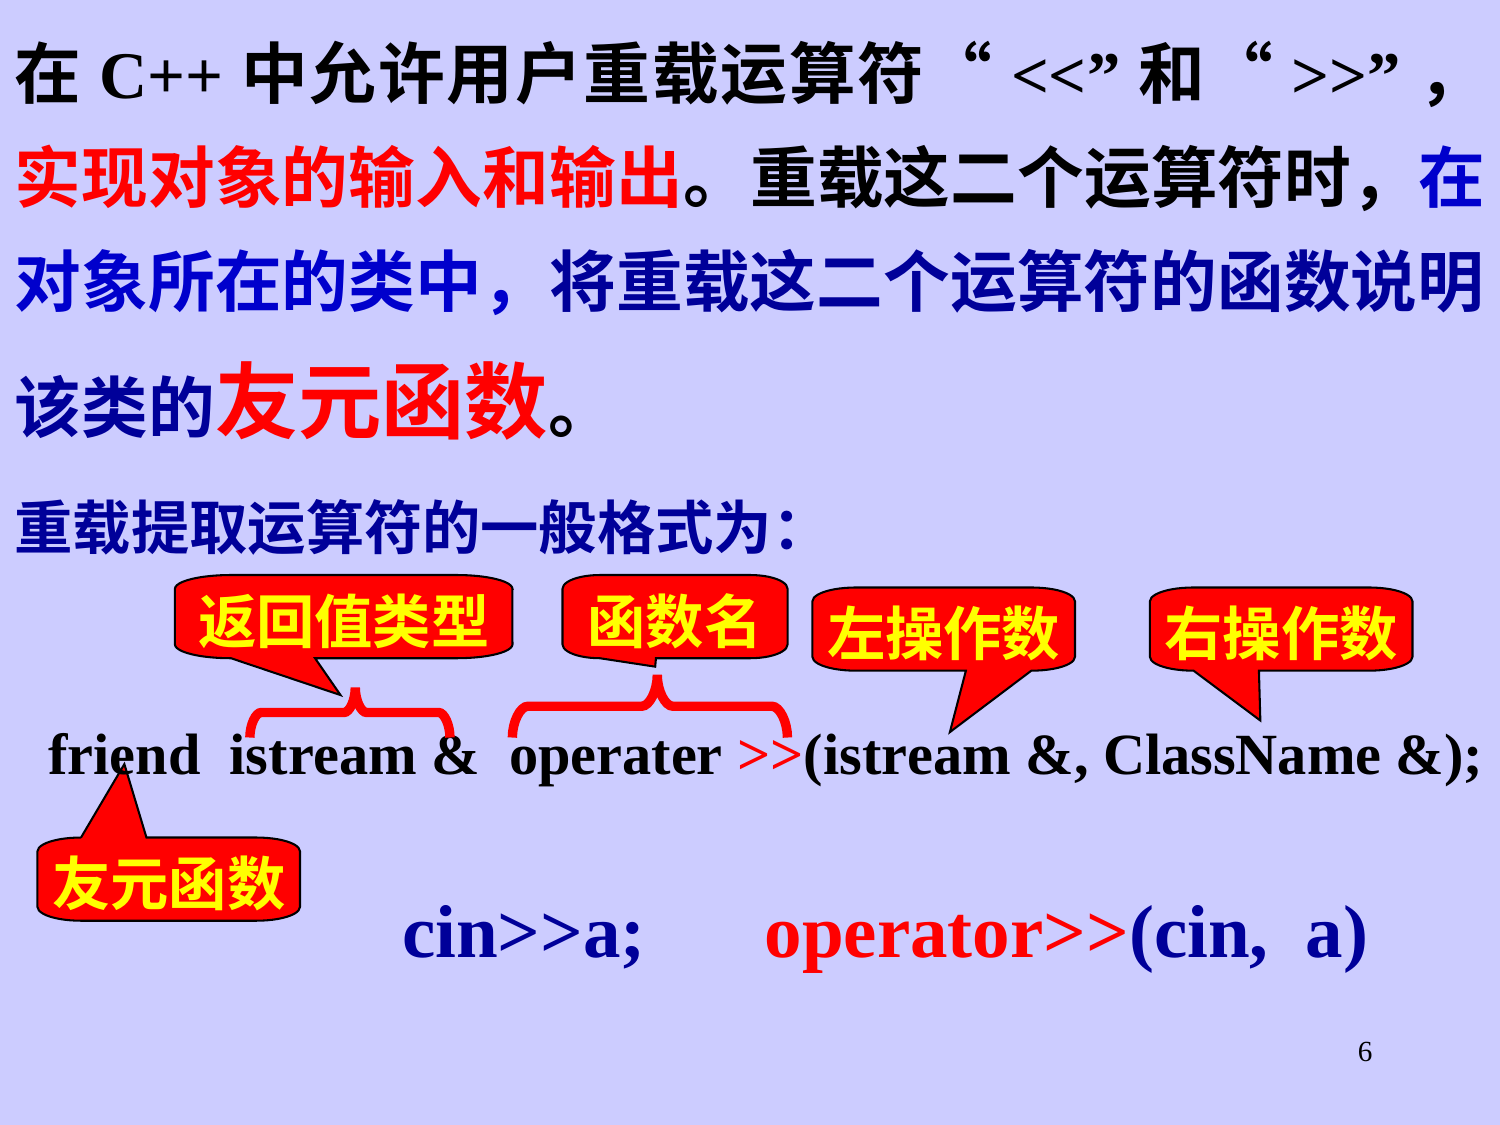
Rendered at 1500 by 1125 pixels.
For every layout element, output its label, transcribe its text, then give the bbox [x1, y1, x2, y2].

text_box <编号> [1074, 1025, 1388, 1101]
text_box 左操作数 [812, 587, 1075, 733]
text_box 右操作数 [1149, 587, 1413, 721]
text_box operator>>(cin, a) [749, 874, 1463, 981]
text_box 重载提取运算符的一般格式为： [0, 462, 1463, 569]
text_box friend istream & operater >>(istream &, ClassName &); [33, 687, 1499, 794]
text_box 函数名 [562, 575, 788, 667]
text_box 在C++中允许用户重载运算符“<<”和“>>”，实现对象的输入和输出。重载这二个运算符时，在对象所在的类中，将重载这二个运算符的函数说明该类的友元函数。 [0, 0, 1500, 458]
text_box 友元函数 [37, 794, 301, 921]
text_box cin>>a; [387, 874, 749, 981]
text_box 返回值类型 [174, 575, 513, 696]
